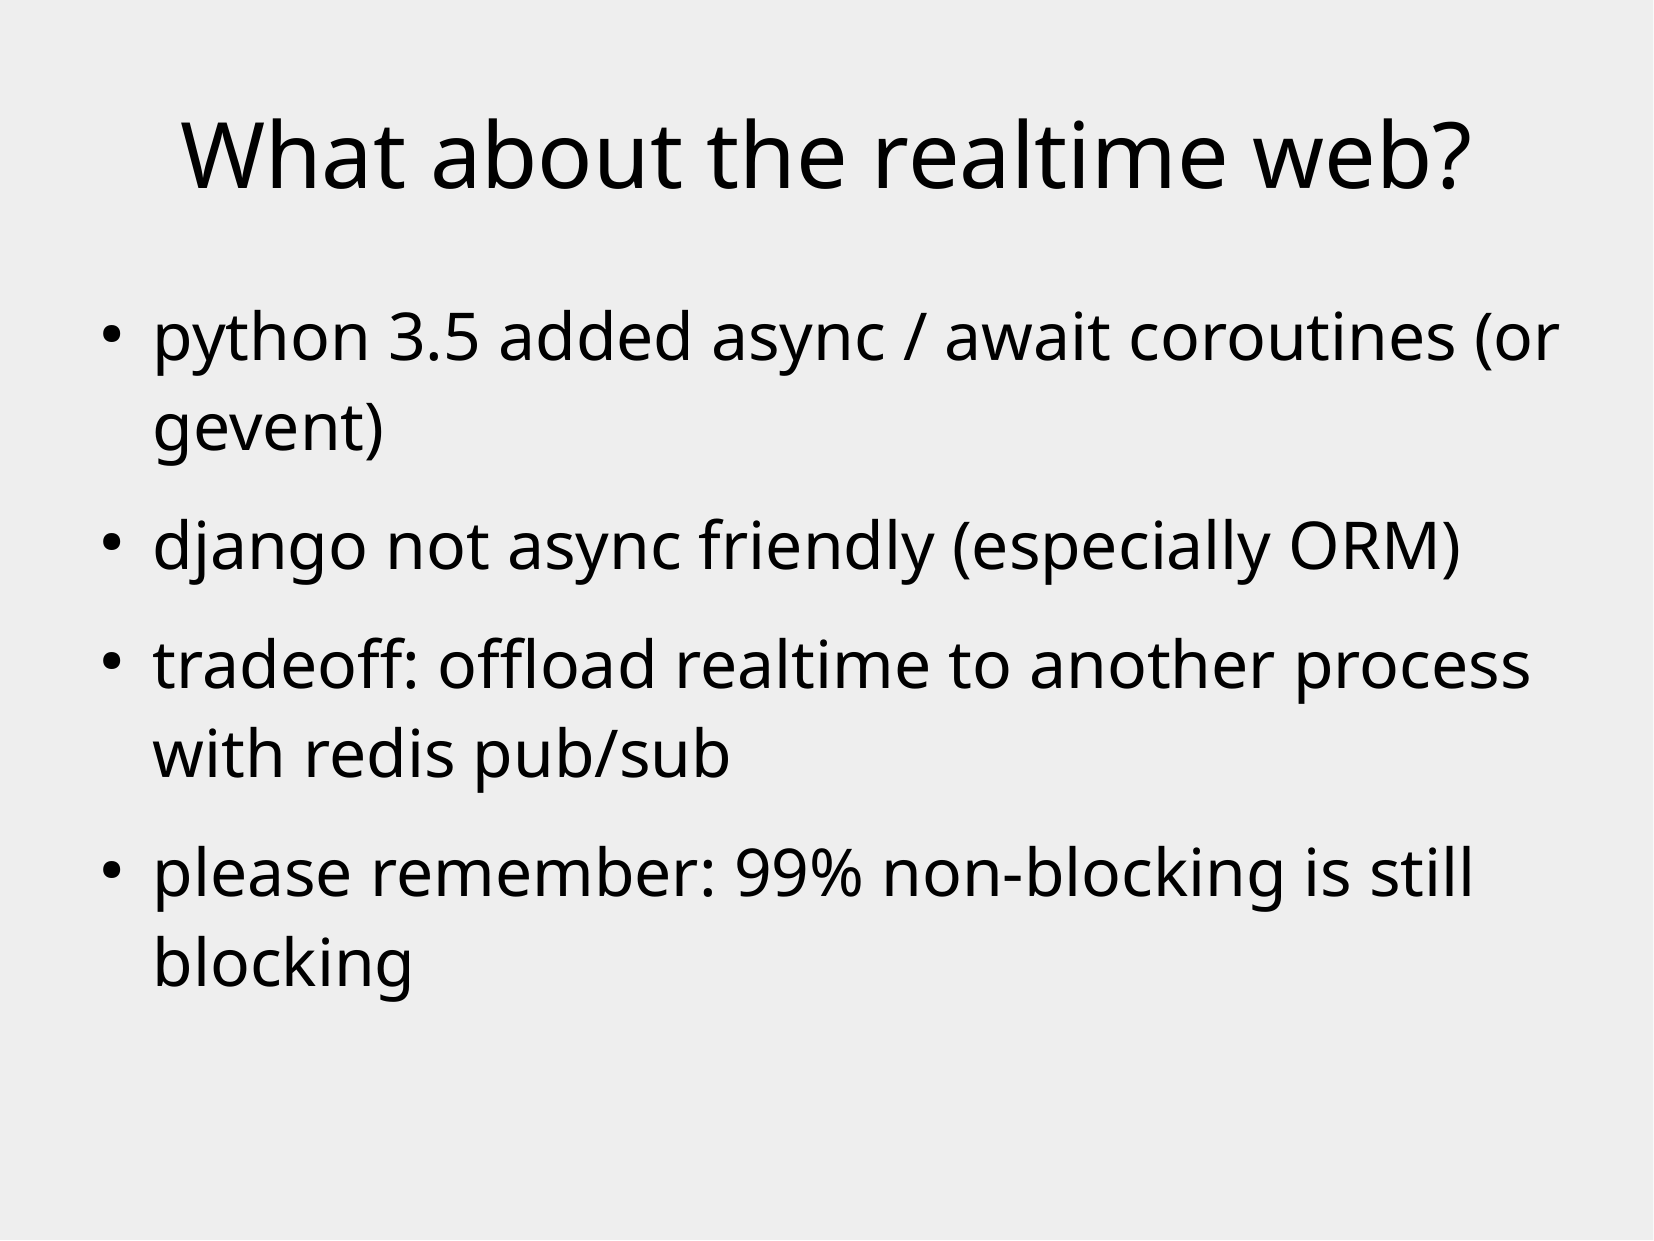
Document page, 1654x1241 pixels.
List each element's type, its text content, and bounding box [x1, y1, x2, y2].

title What about the realtime web? [82, 49, 1571, 257]
list python 3.5 added async / await coroutines (or gevent) django not async friendly (especially ORM) tradeoff: offload realtime to another process with redis pub/sub please remember: 99% non-blocking is still blocking [82, 290, 1571, 1010]
